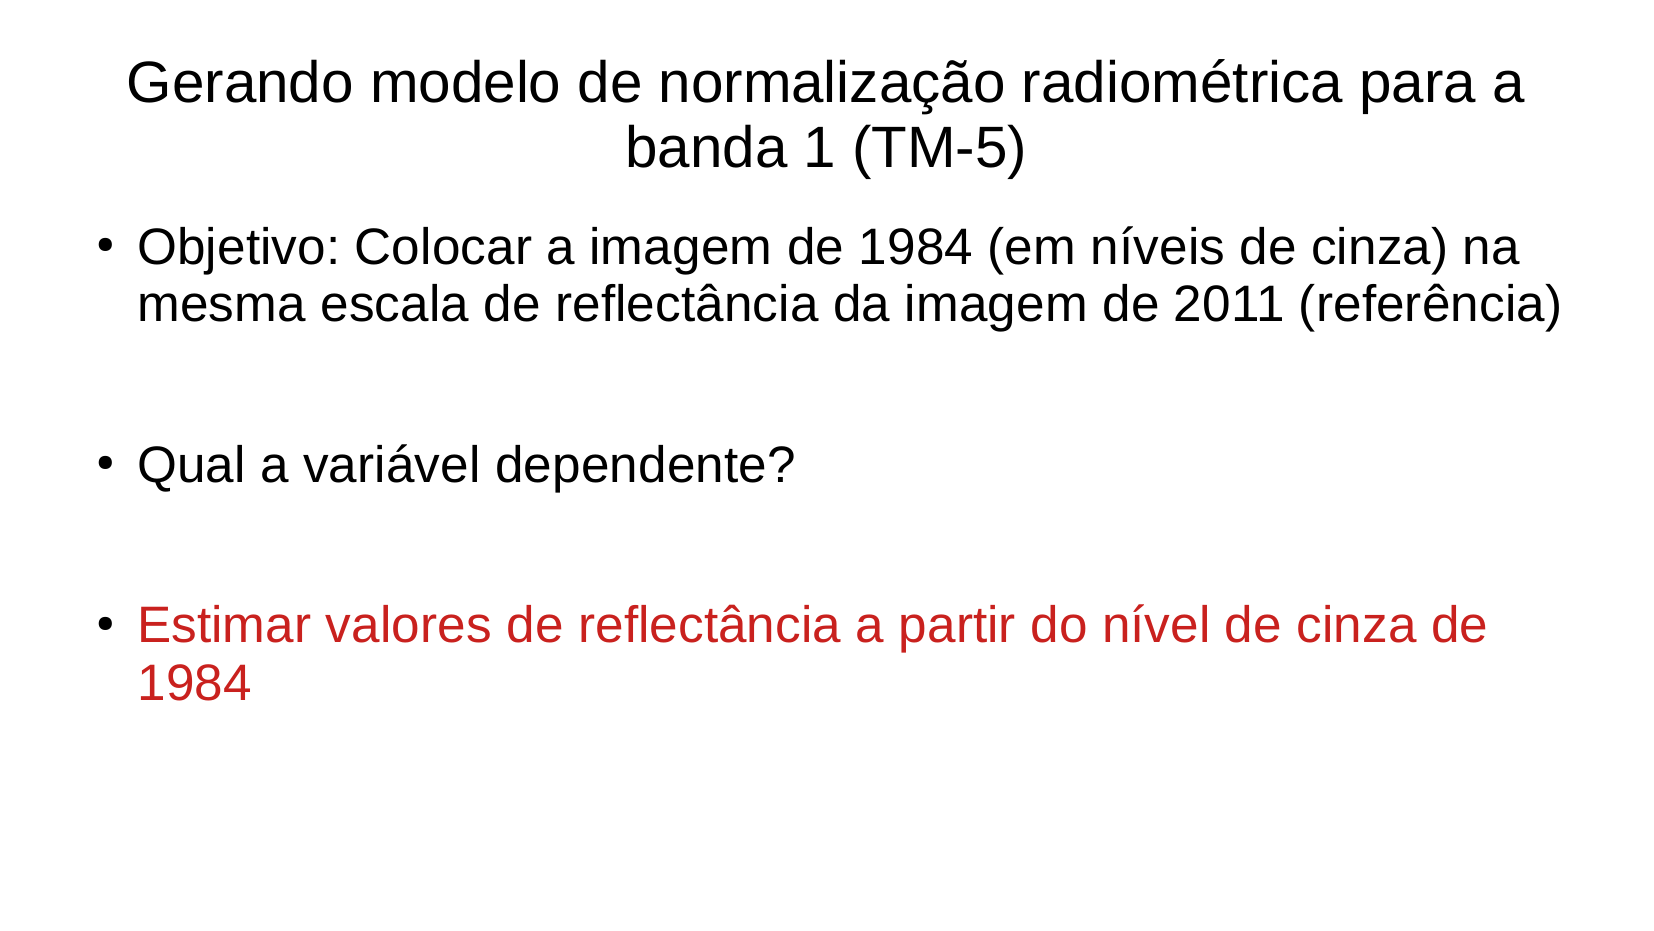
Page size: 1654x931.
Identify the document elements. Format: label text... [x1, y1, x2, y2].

list Objetivo: Colocar a imagem de 1984 (em níveis de cinza) na mesma escala de reflectância da imagem de 2011 (referência) Qual a variável dependente? Estimar valores de reflectância a partir do nível de cinza de 1984 [82, 217, 1571, 758]
title Gerando modelo de normalização radiométrica para a banda 1 (TM-5) [82, 37, 1571, 193]
